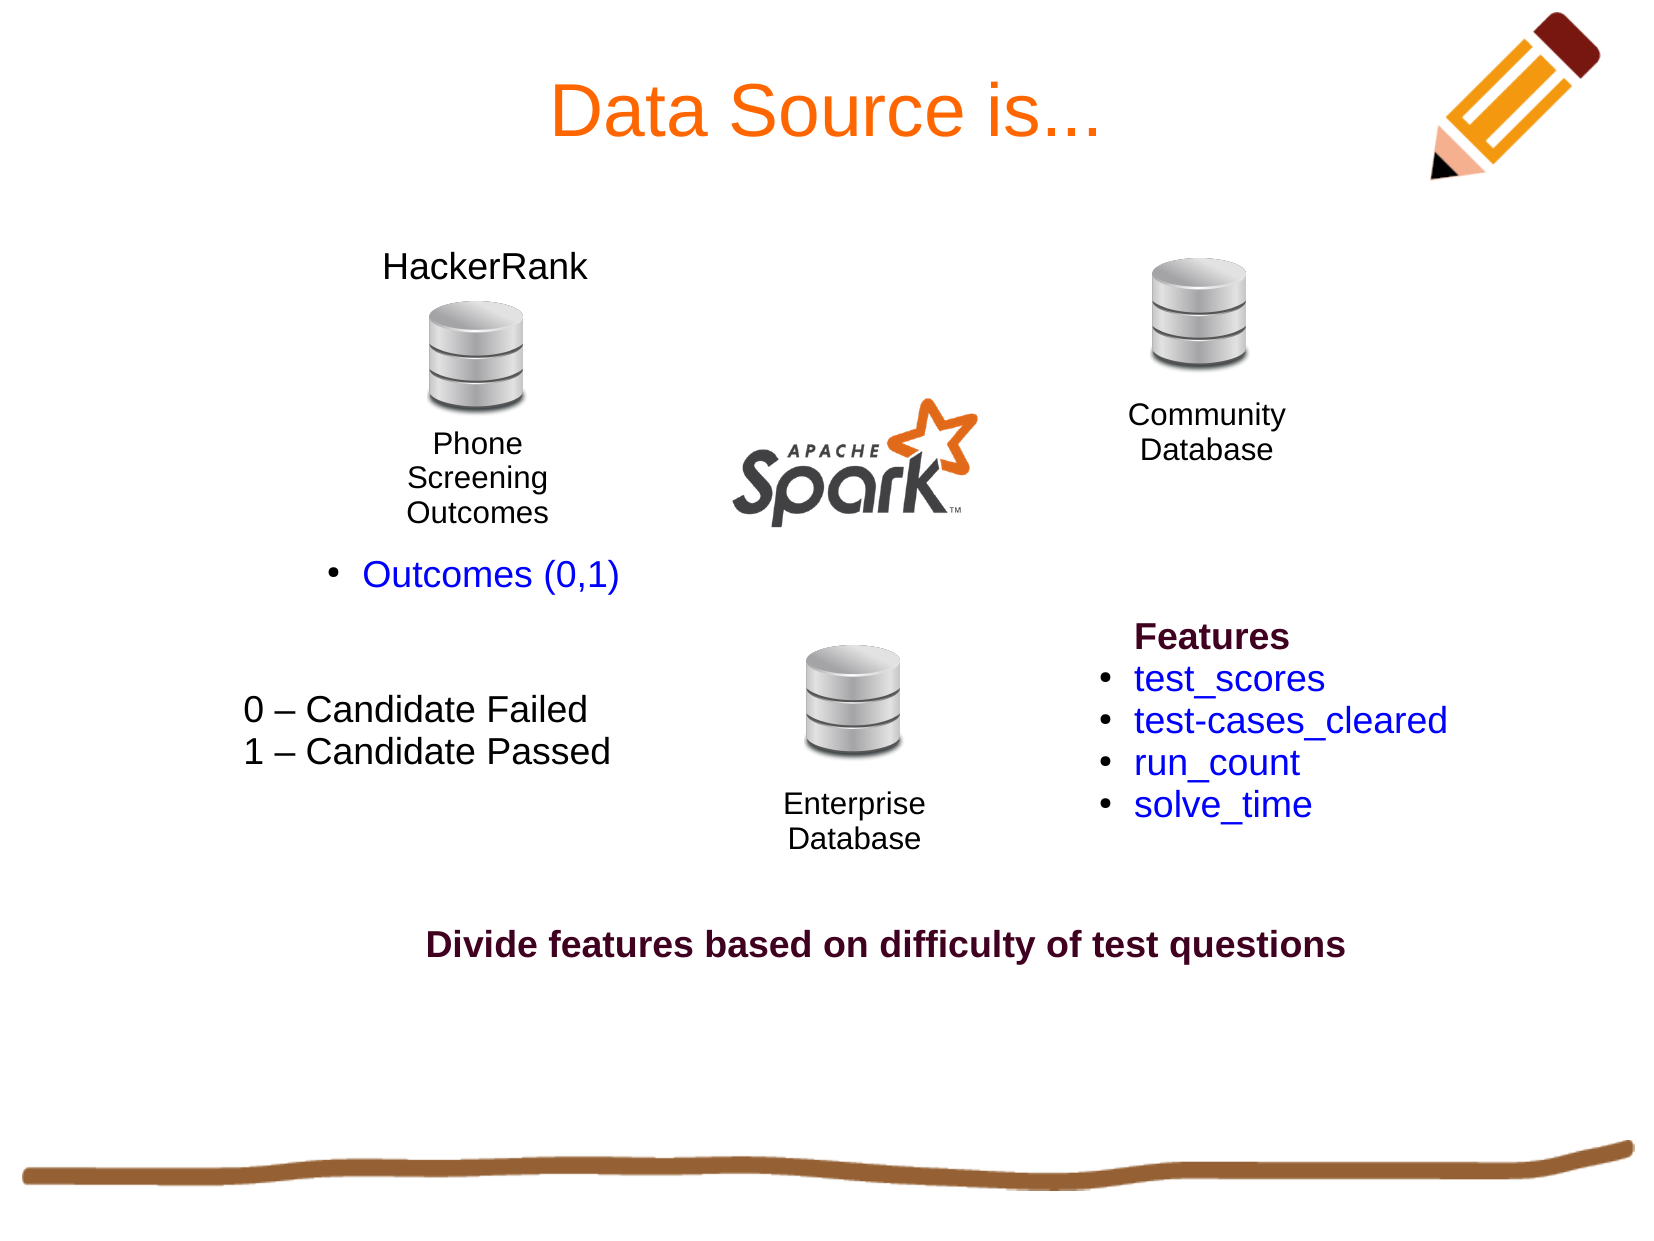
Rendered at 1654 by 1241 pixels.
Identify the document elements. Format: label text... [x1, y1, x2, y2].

picture [423, 301, 529, 418]
picture [22, 1140, 1635, 1191]
picture [1146, 258, 1252, 375]
title Data Source is... [82, 49, 1571, 172]
text_box 0 – Candidate Failed 1 – Candidate Passed [228, 681, 627, 780]
text_box Community Database [1113, 390, 1325, 475]
text_box Features test_scores test-cases_cleared run_count solve_time [1083, 608, 1463, 831]
picture [1430, 12, 1601, 181]
text_box Divide features based on difficulty of test questions [375, 915, 1362, 973]
text_box Outcomes (0,1) [312, 545, 650, 630]
picture [731, 397, 978, 529]
text_box Phone Screening Outcomes [391, 418, 603, 538]
text_box Enterprise Database [768, 779, 980, 864]
picture [800, 645, 906, 763]
text_box HackerRank [367, 238, 603, 295]
